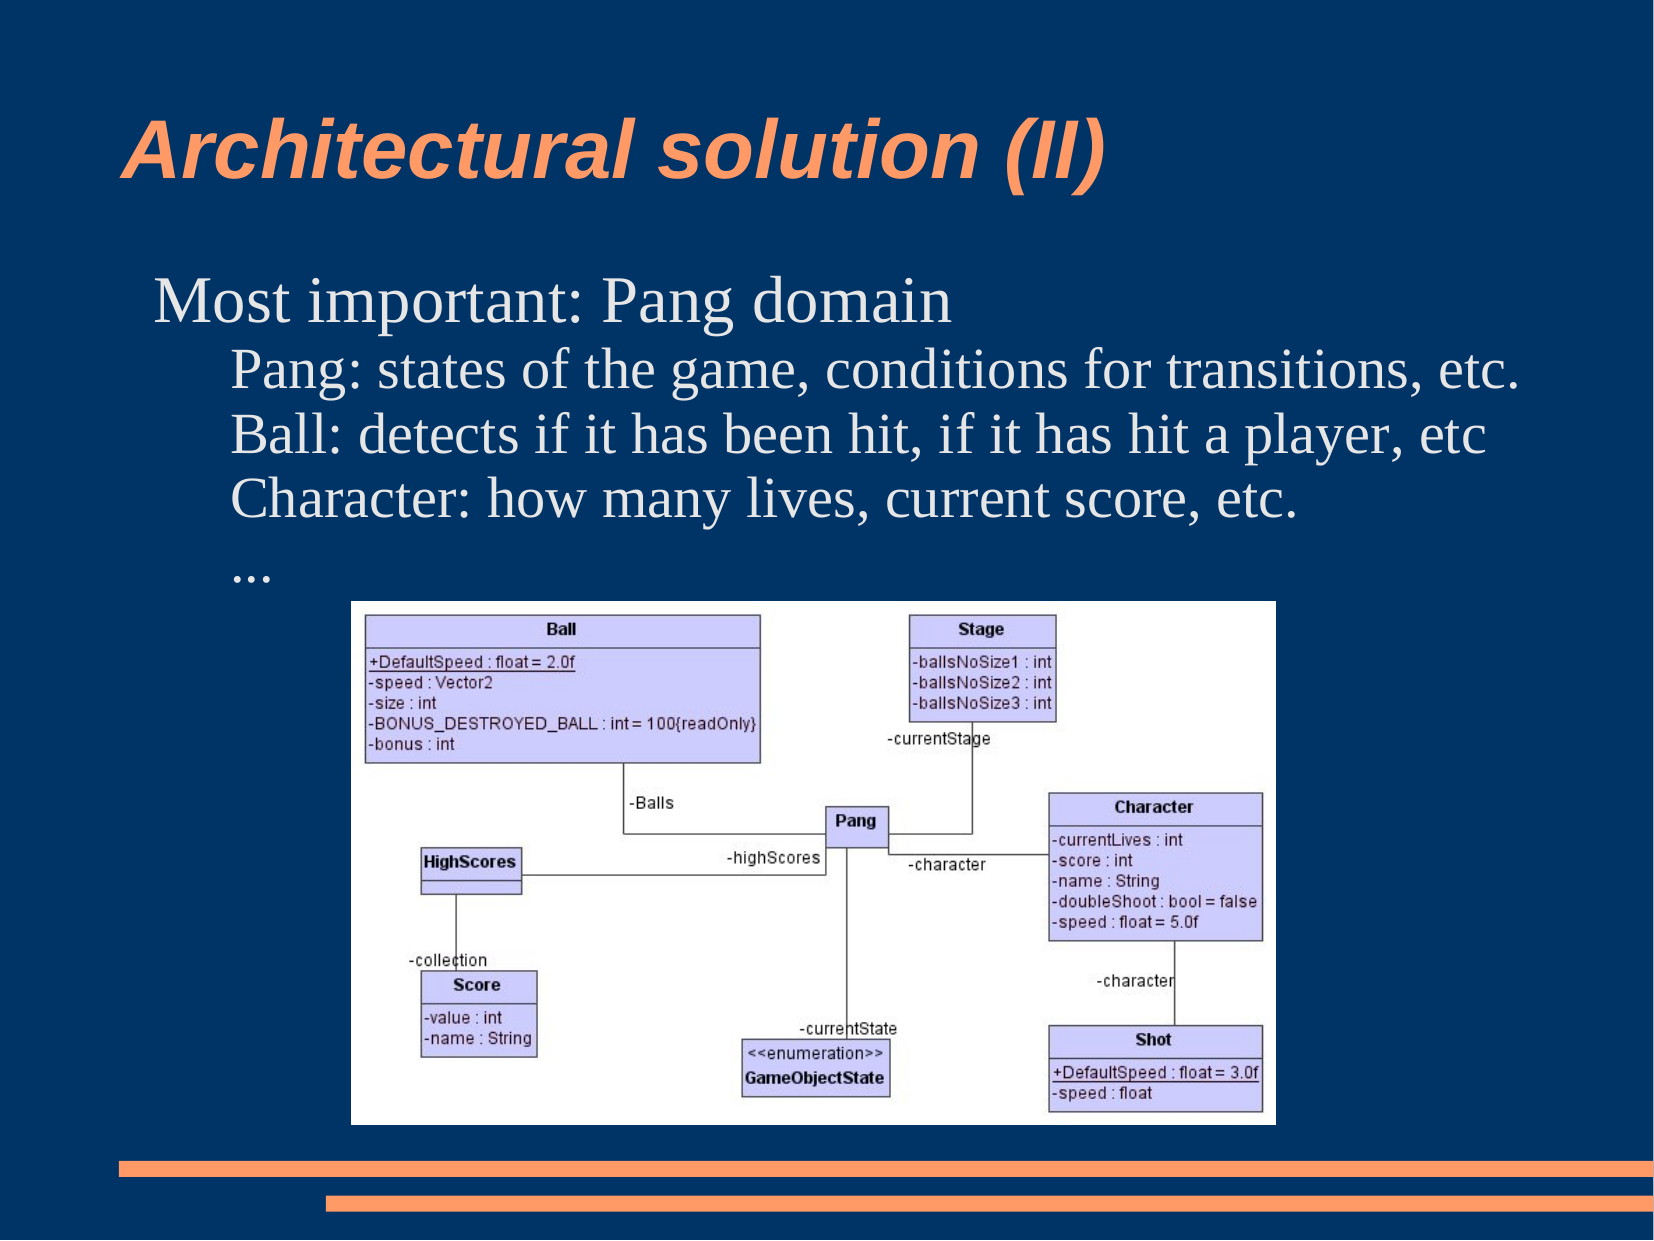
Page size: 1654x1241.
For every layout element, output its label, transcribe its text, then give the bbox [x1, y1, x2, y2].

picture [351, 601, 1276, 1126]
title Architectural solution (II) [121, 53, 1534, 247]
list Most important: Pang domain Pang: states of the game, conditions for transitions, etc. Ball: detects if it has been hit, if it has hit a player, etc Character: how many lives, current score, etc. ... [135, 262, 1576, 1058]
